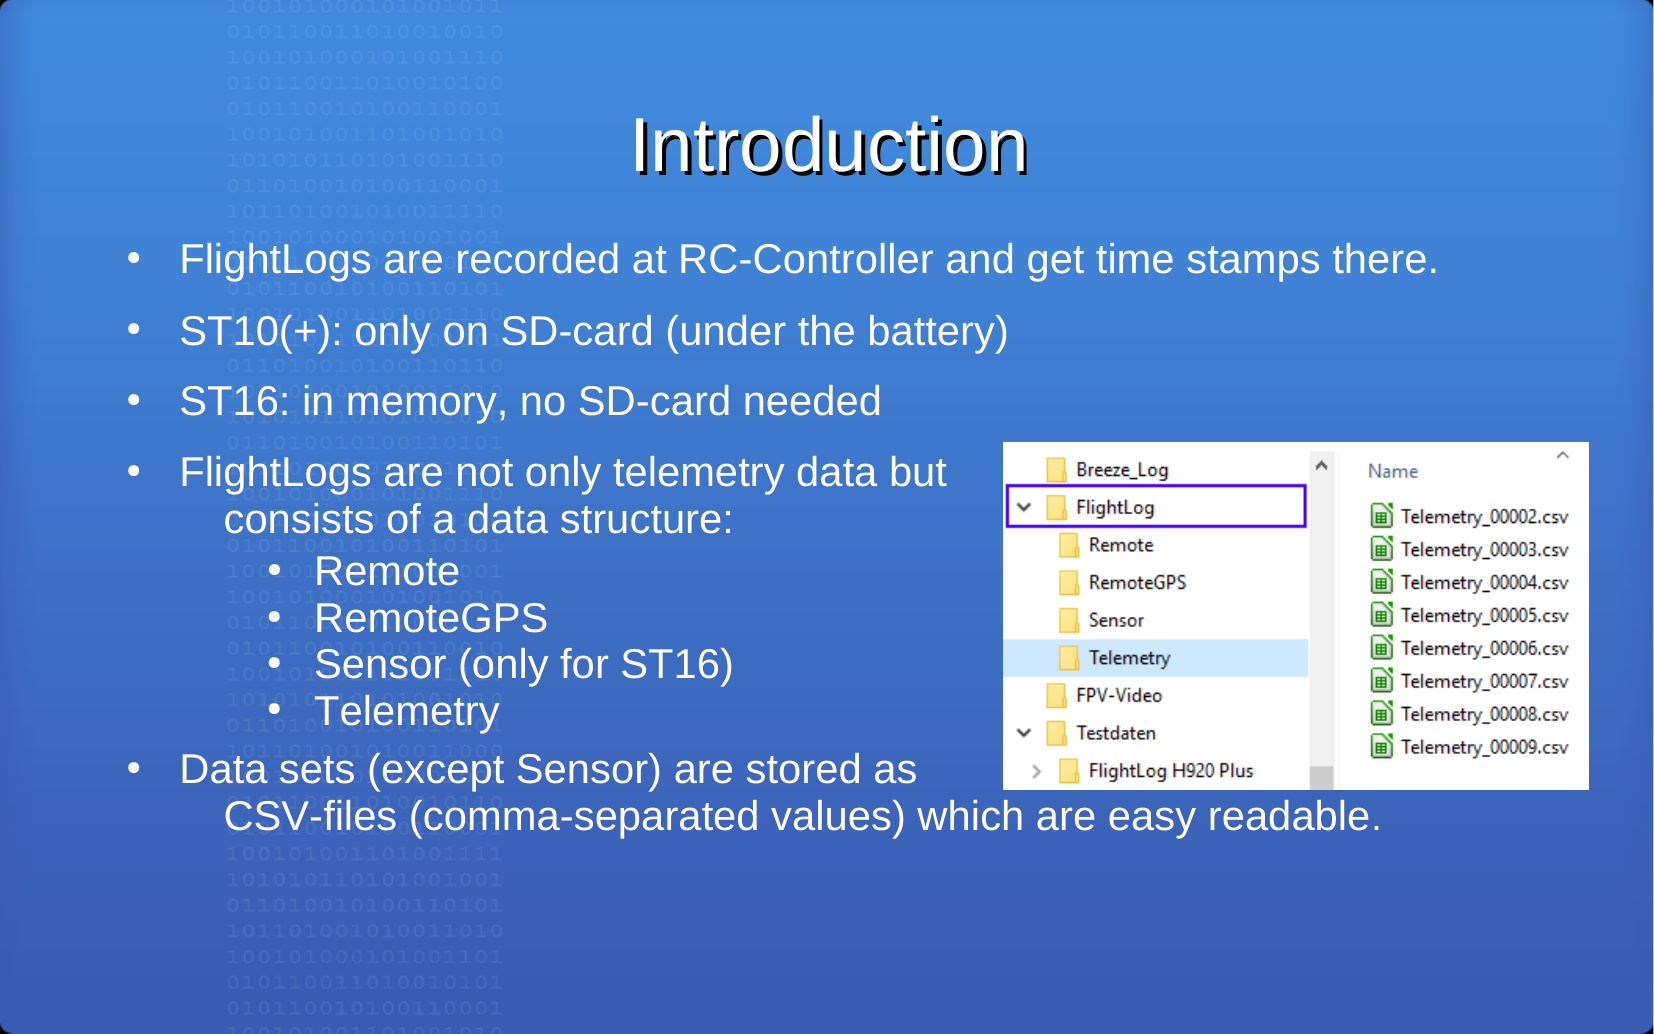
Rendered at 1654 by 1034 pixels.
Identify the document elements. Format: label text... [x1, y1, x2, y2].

picture [0, 0, 1654, 1034]
list FlightLogs are recorded at RC-Controller and get time stamps there. ST10(+): only on SD-card (under the battery) ST16: in memory, no SD-card needed FlightLogs are not only telemetry data but consists of a data structure: Remote RemoteGPS Sensor (only for ST16) Telemetry Data sets (except Sensor) are stored as CSV-files (comma-separated values) which are easy readable. [93, 236, 1506, 982]
title Introduction [123, 59, 1536, 232]
